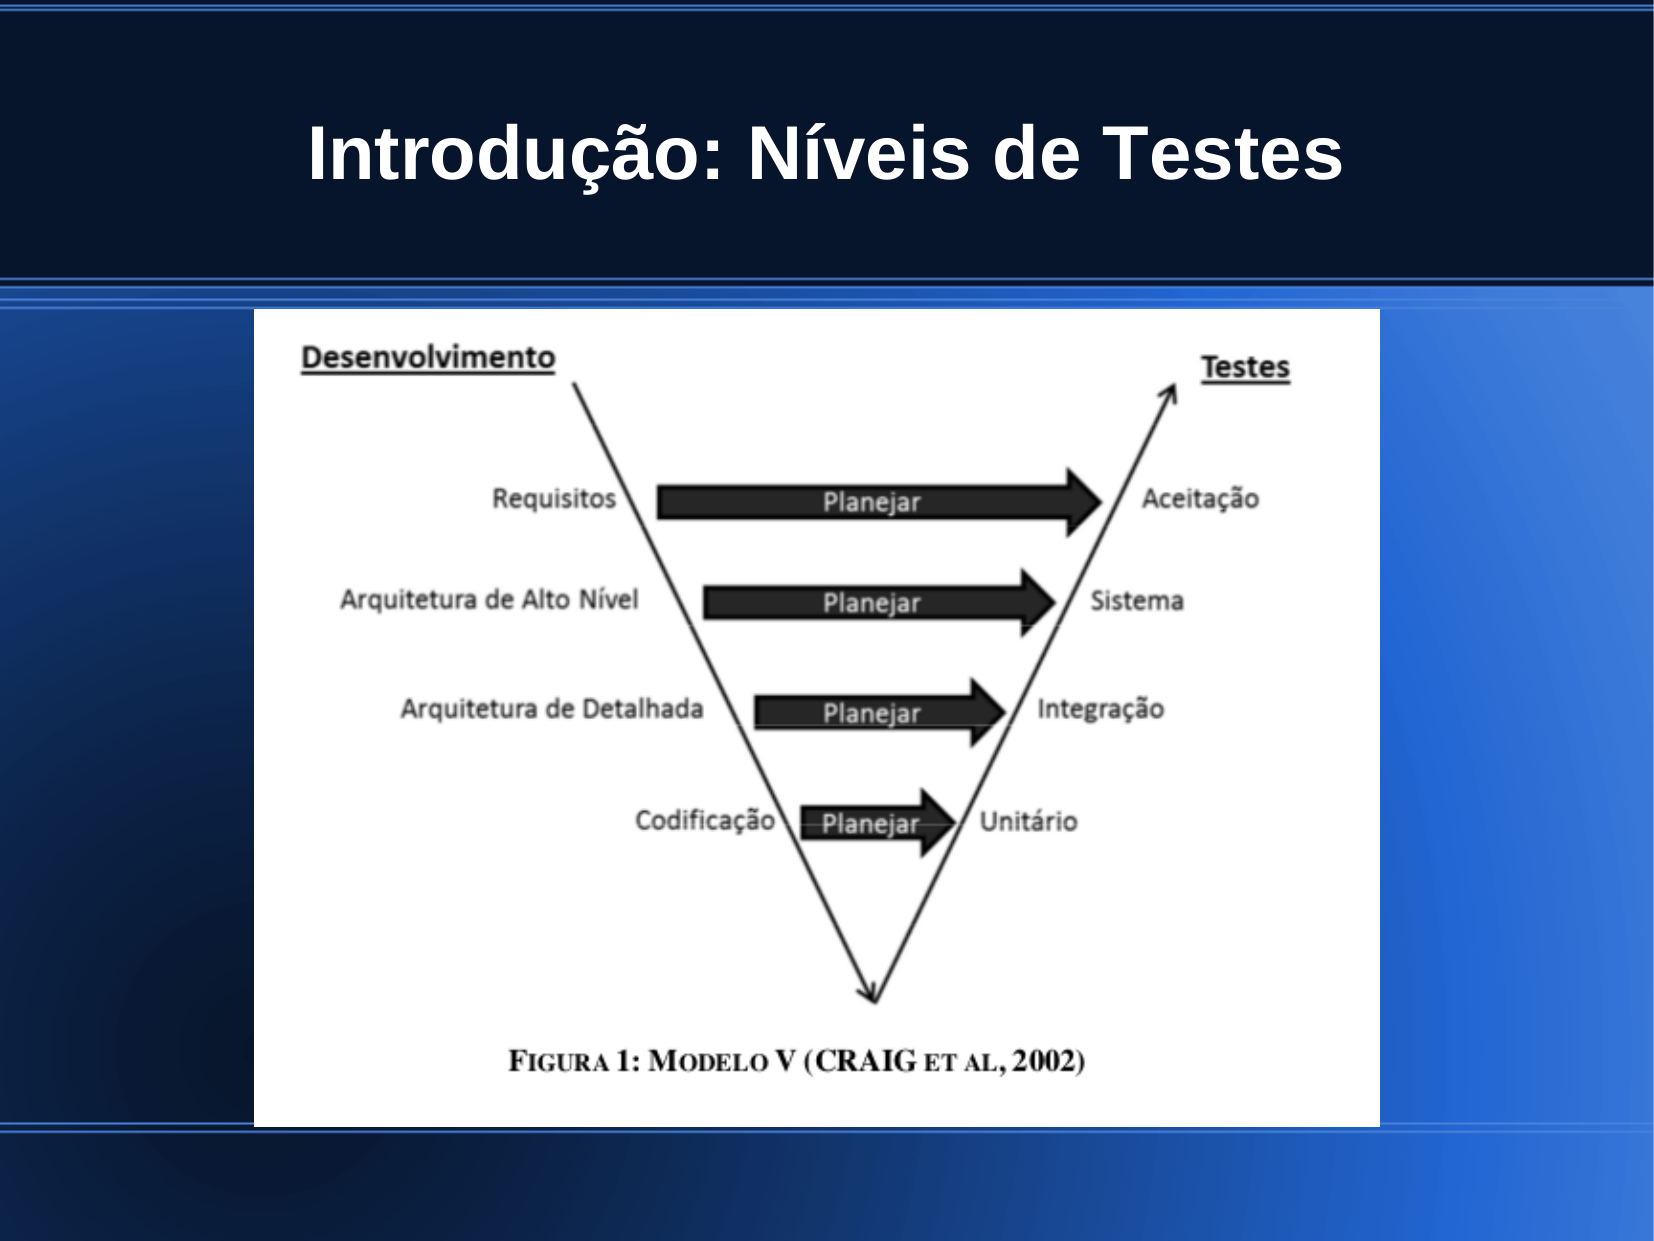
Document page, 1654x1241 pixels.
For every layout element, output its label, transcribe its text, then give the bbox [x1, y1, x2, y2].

title Introdução: Níveis de Testes [82, 49, 1571, 257]
picture [0, 0, 1654, 1241]
